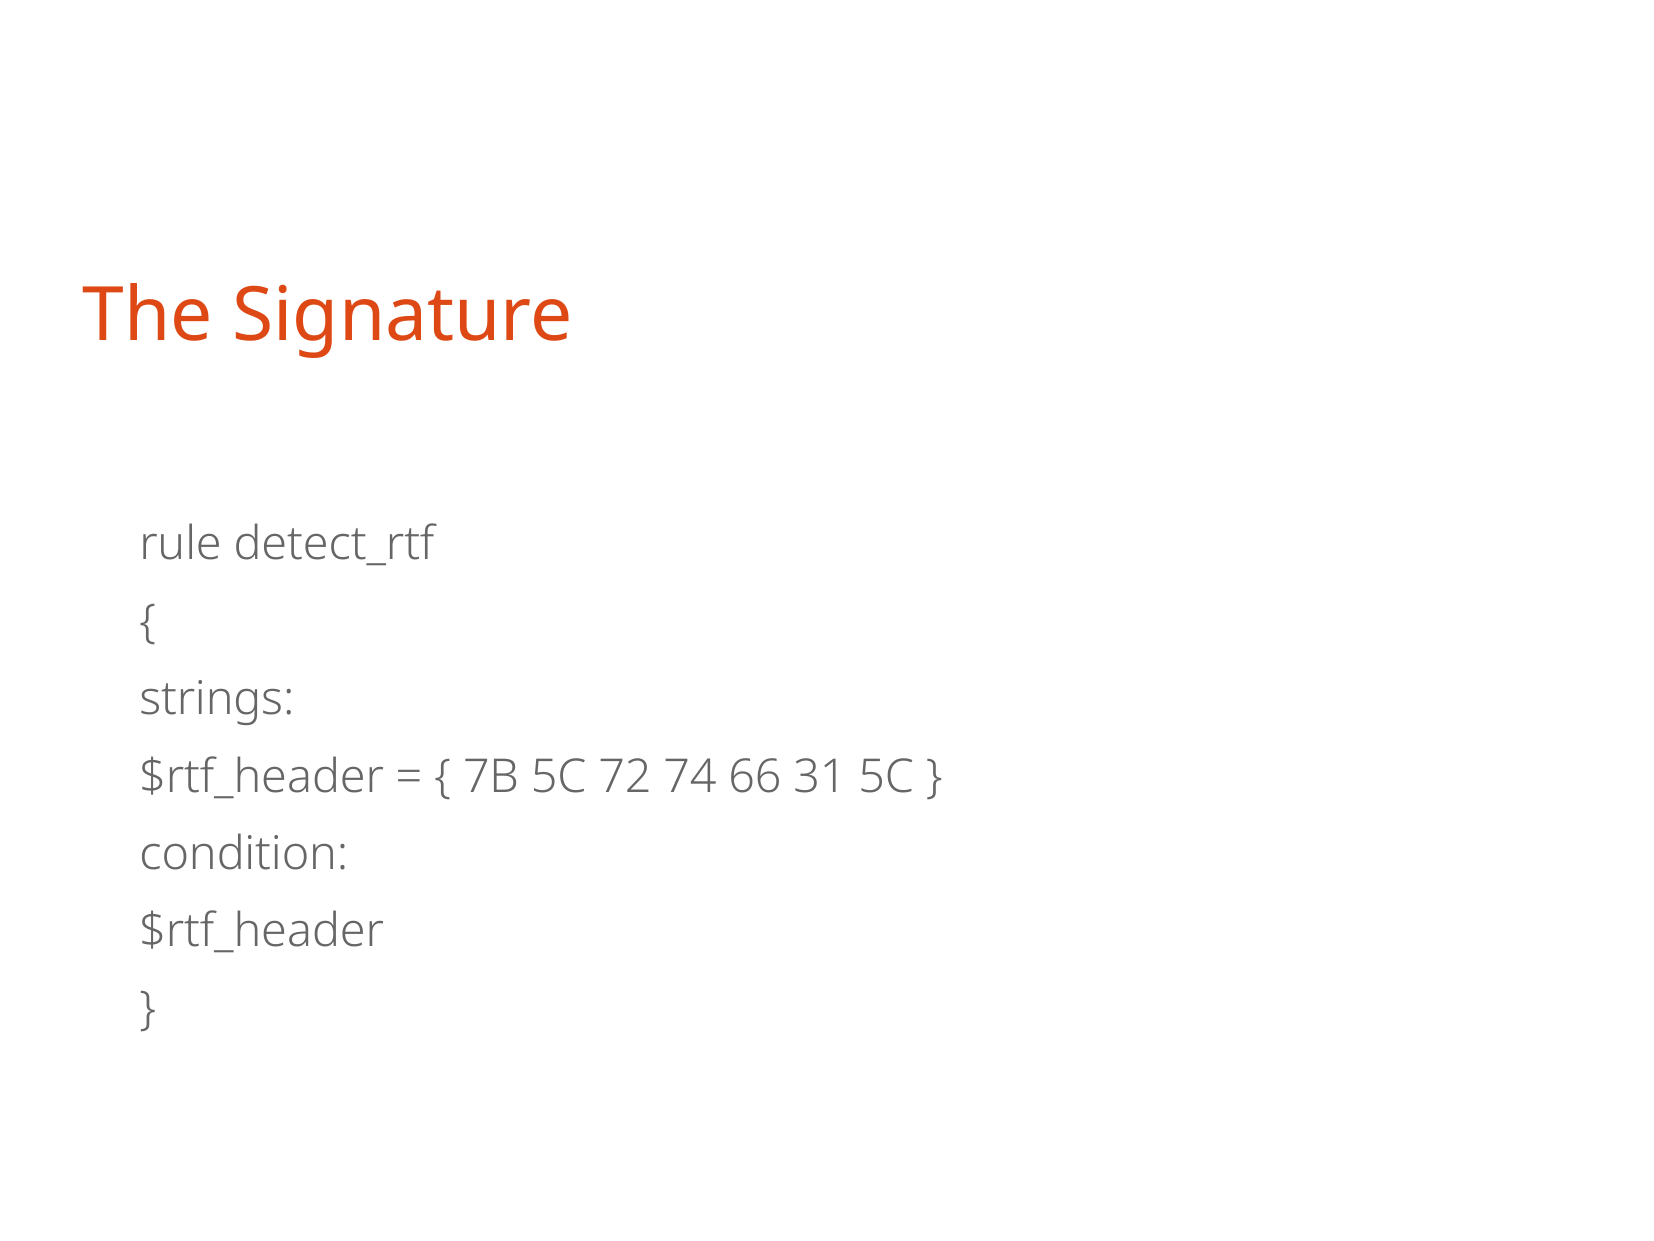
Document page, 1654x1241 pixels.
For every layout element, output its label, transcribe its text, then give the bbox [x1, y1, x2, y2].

list rule detect_rtf { strings: $rtf_header = { 7B 5C 72 74 66 31 5C } condition: $rtf_header } [82, 426, 1571, 1046]
title The Signature [82, 248, 1571, 375]
